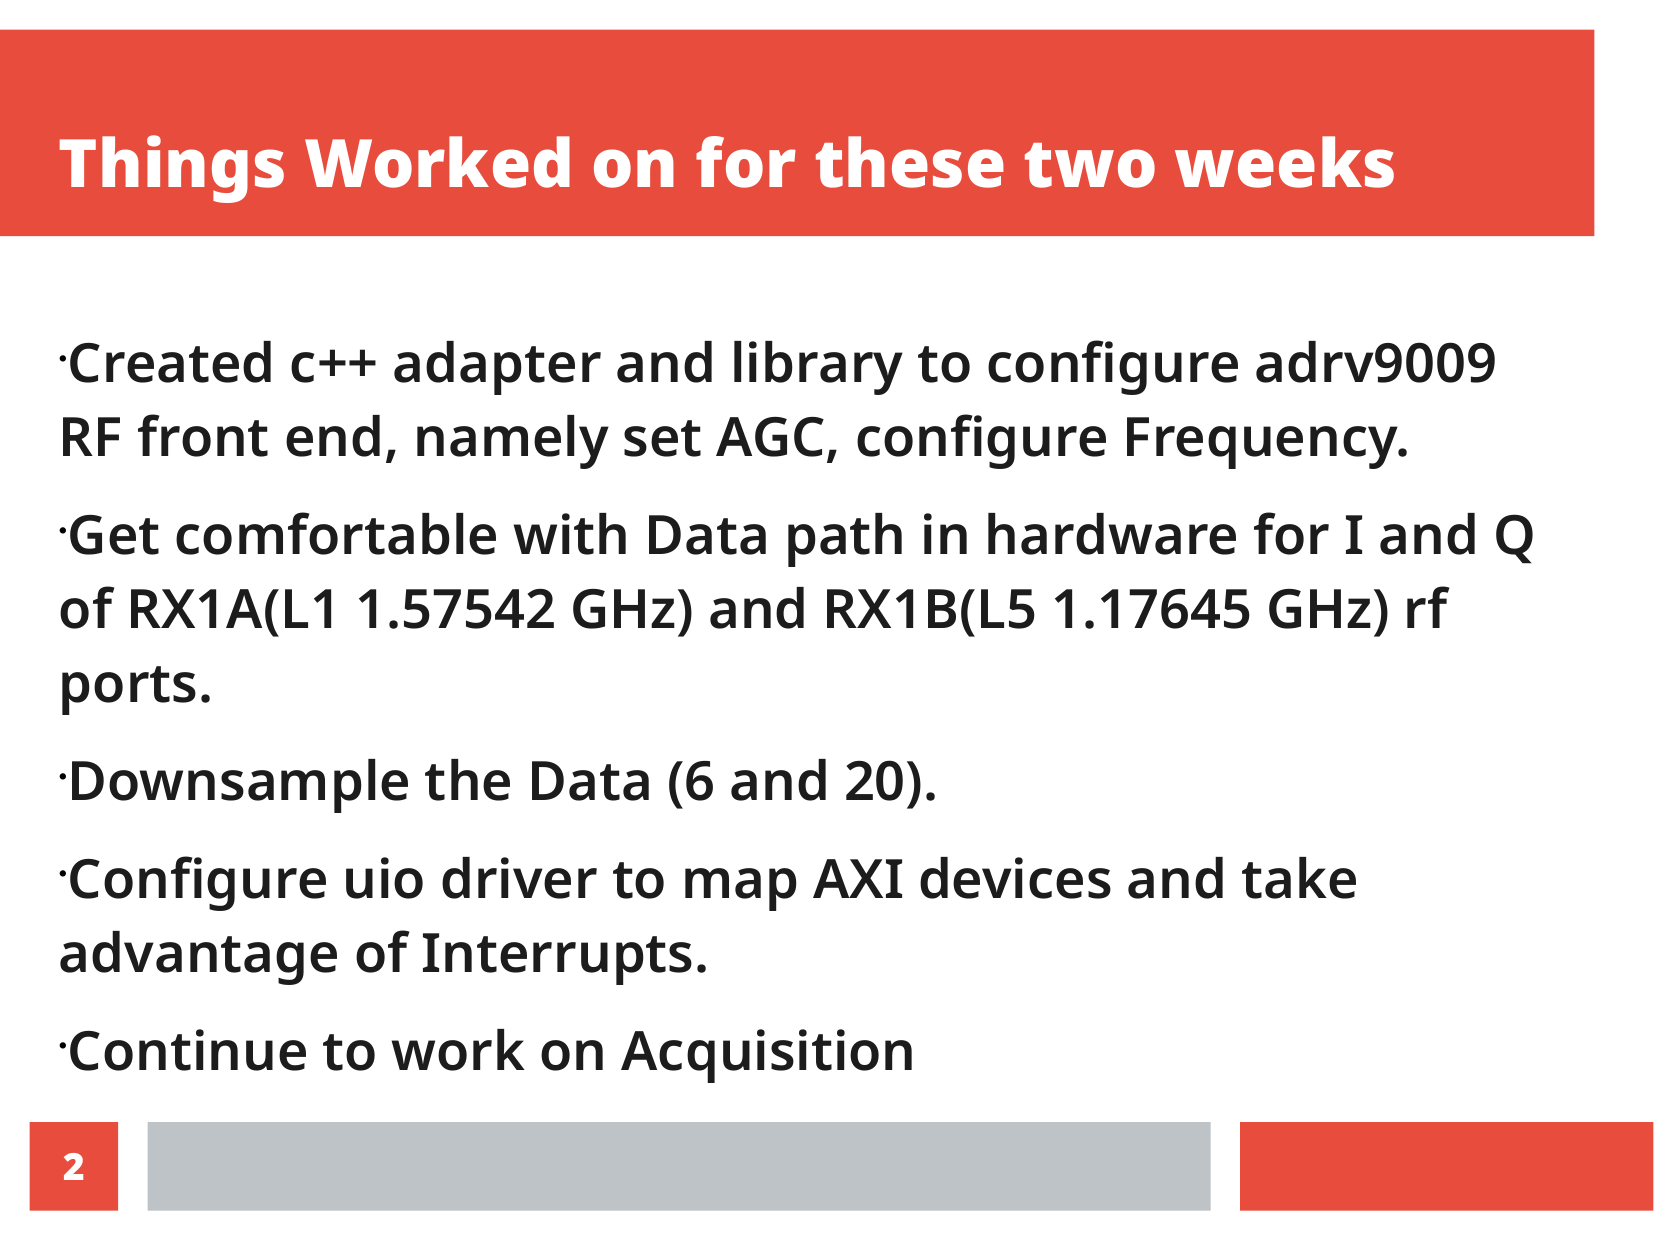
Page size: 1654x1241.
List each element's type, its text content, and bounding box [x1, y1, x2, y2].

list Created c++ adapter and library to configure adrv9009 RF front end, namely set AGC, configure Frequency. Get comfortable with Data path in hardware for I and Q of RX1A(L1 1.57542 GHz) and RX1B(L5 1.17645 GHz) rf ports. Downsample the Data (6 and 20). Configure uio driver to map AXI devices and take advantage of Interrupts. Continue to work on Acquisition [59, 324, 1565, 1093]
title Things Worked on for these two weeks [59, 59, 1595, 207]
